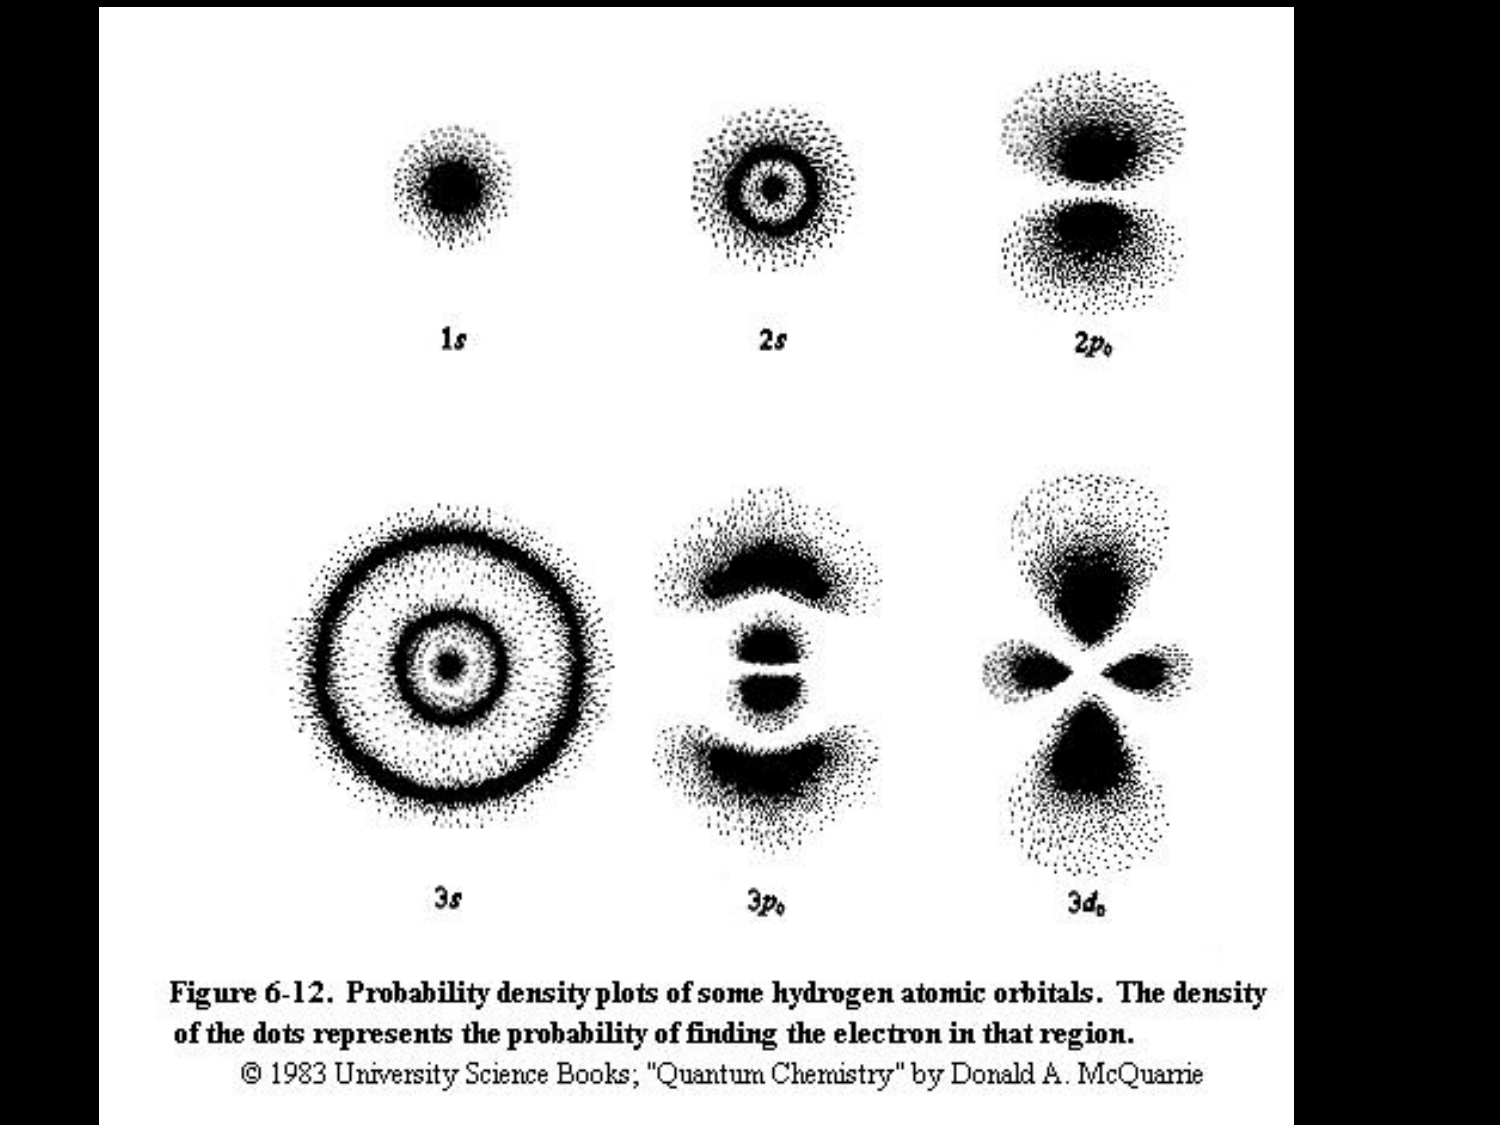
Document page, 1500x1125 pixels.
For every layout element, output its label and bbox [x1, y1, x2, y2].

picture [99, 7, 1296, 1125]
